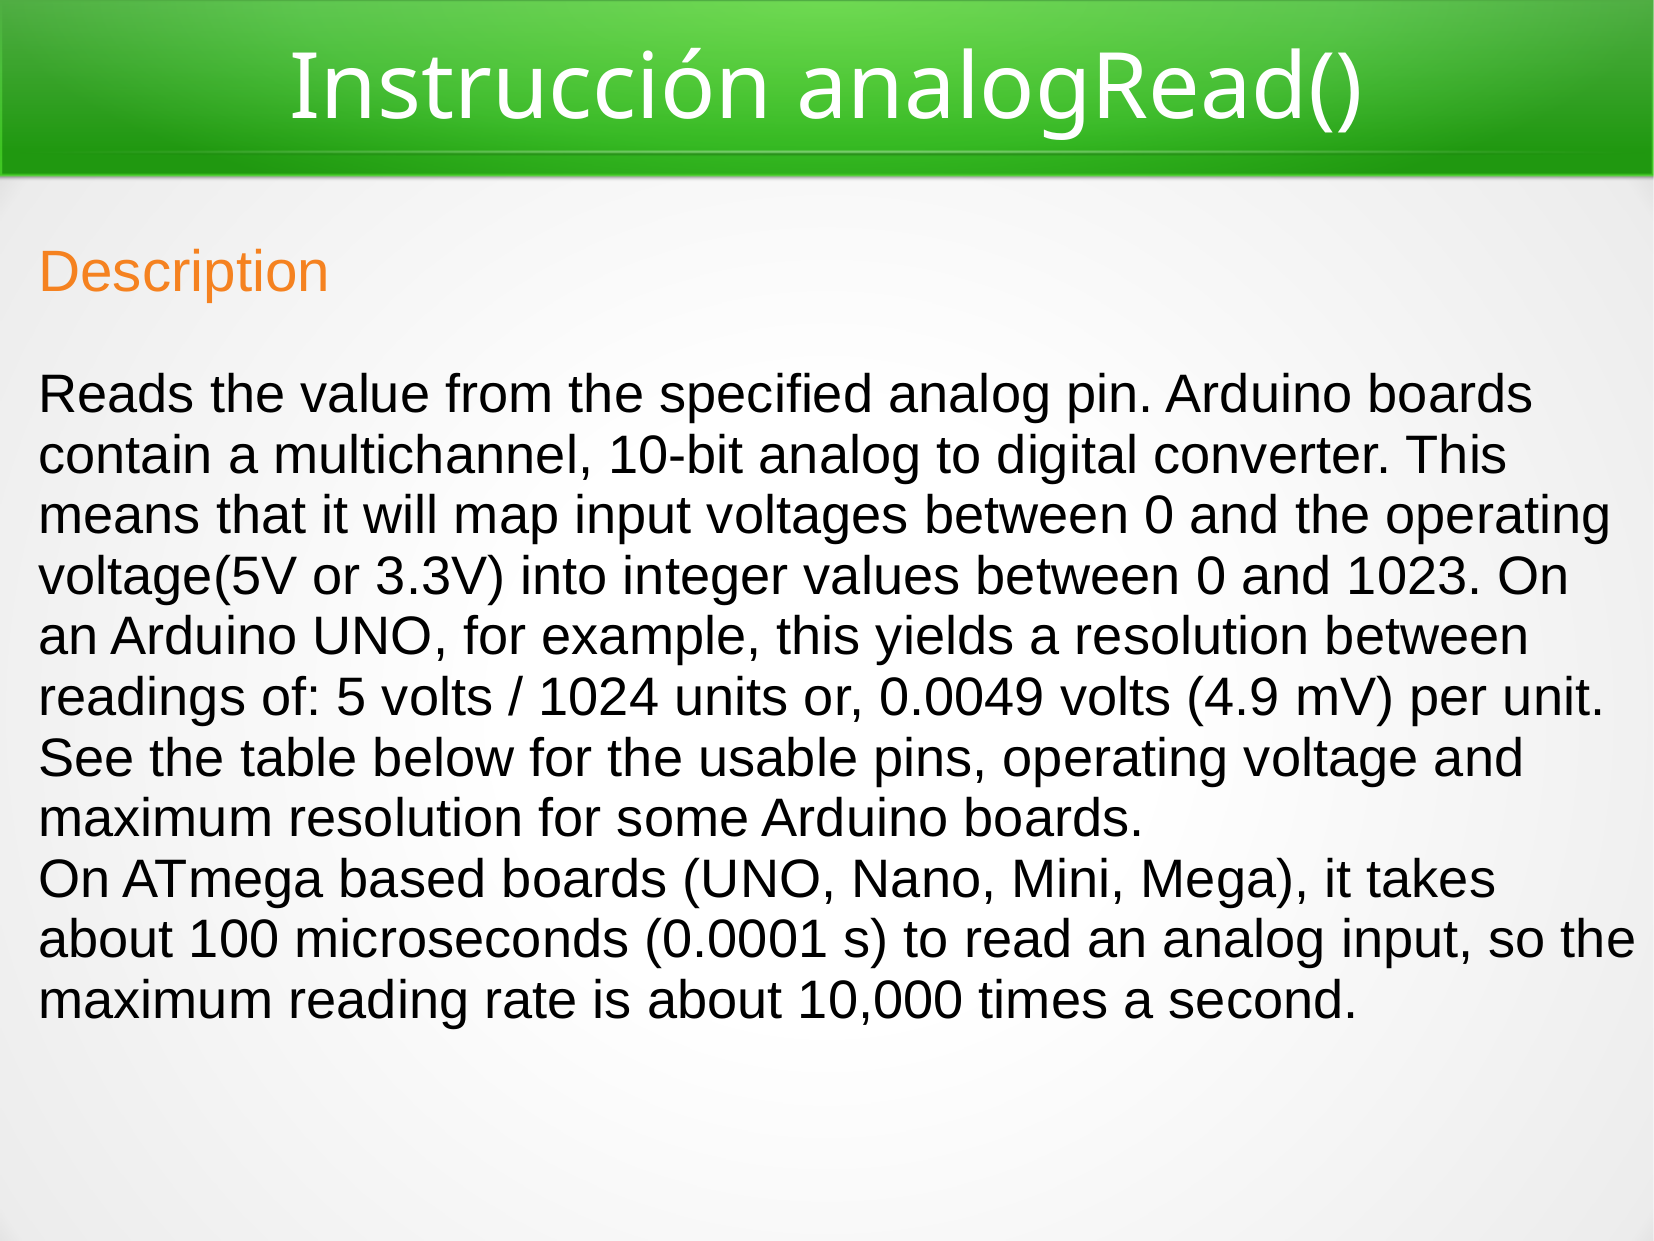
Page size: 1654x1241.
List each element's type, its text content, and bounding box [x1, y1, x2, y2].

picture [0, 0, 1654, 1241]
title Instrucción analogRead() [82, 11, 1571, 154]
text_box Description Reads the value from the specified analog pin. Arduino boards contain a multichannel, 10-bit analog to digital converter. This means that it will map input voltages between 0 and the operating voltage(5V or 3.3V) into integer values between 0 and 1023. On an Arduino UNO, for example, this yields a resolution between readings of: 5 volts / 1024 units or, 0.0049 volts (4.9 mV) per unit. See the table below for the usable pins, operating voltage and maximum resolution for some Arduino boards. On ATmega based boards (UNO, Nano, Mini, Mega), it takes about 100 microseconds (0.0001 s) to read an analog input, so the maximum reading rate is about 10,000 times a second. [23, 188, 1654, 1190]
